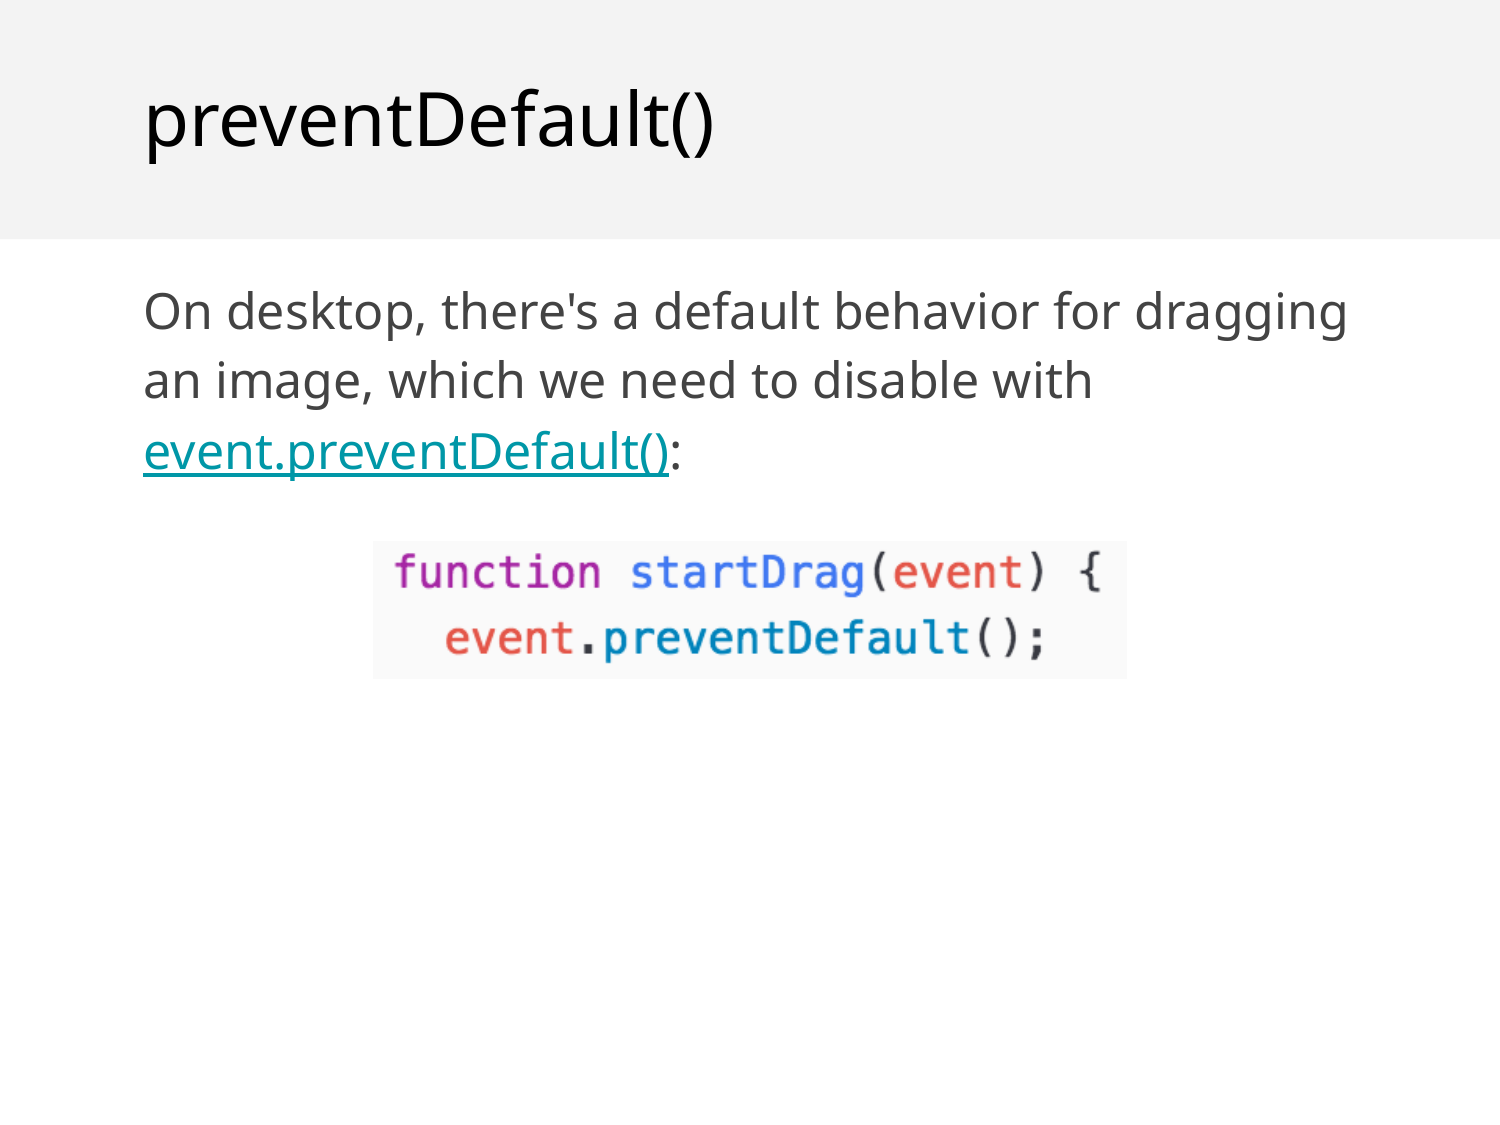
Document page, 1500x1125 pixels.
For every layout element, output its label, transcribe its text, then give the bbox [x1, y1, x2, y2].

title preventDefault() [128, 56, 1372, 183]
list On desktop, there's a default behavior for dragging an image, which we need to disable with event.preventDefault(): [128, 255, 1372, 1004]
picture [373, 541, 1127, 679]
